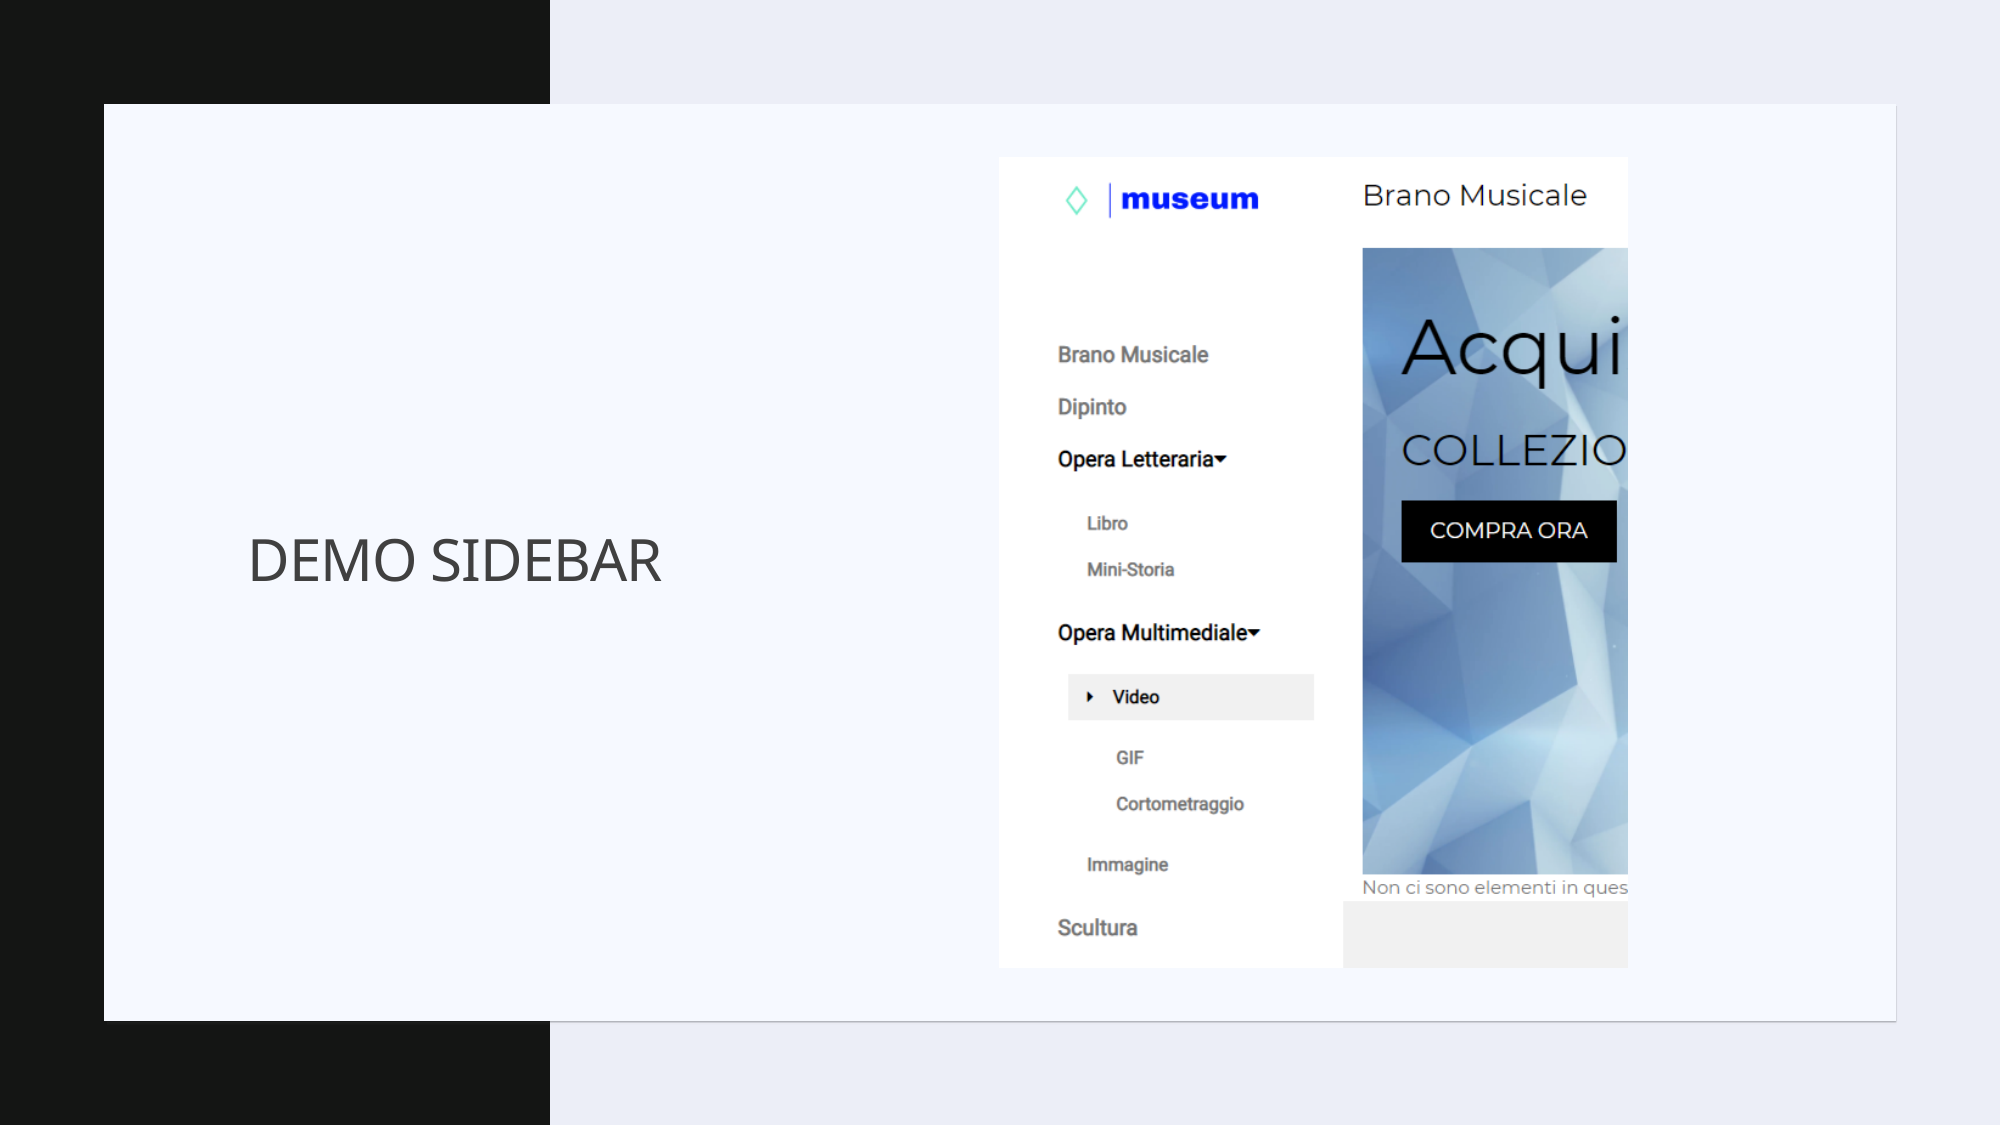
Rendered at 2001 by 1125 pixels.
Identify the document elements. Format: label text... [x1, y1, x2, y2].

picture [999, 157, 1628, 968]
title Demo sidebar [232, 514, 891, 611]
